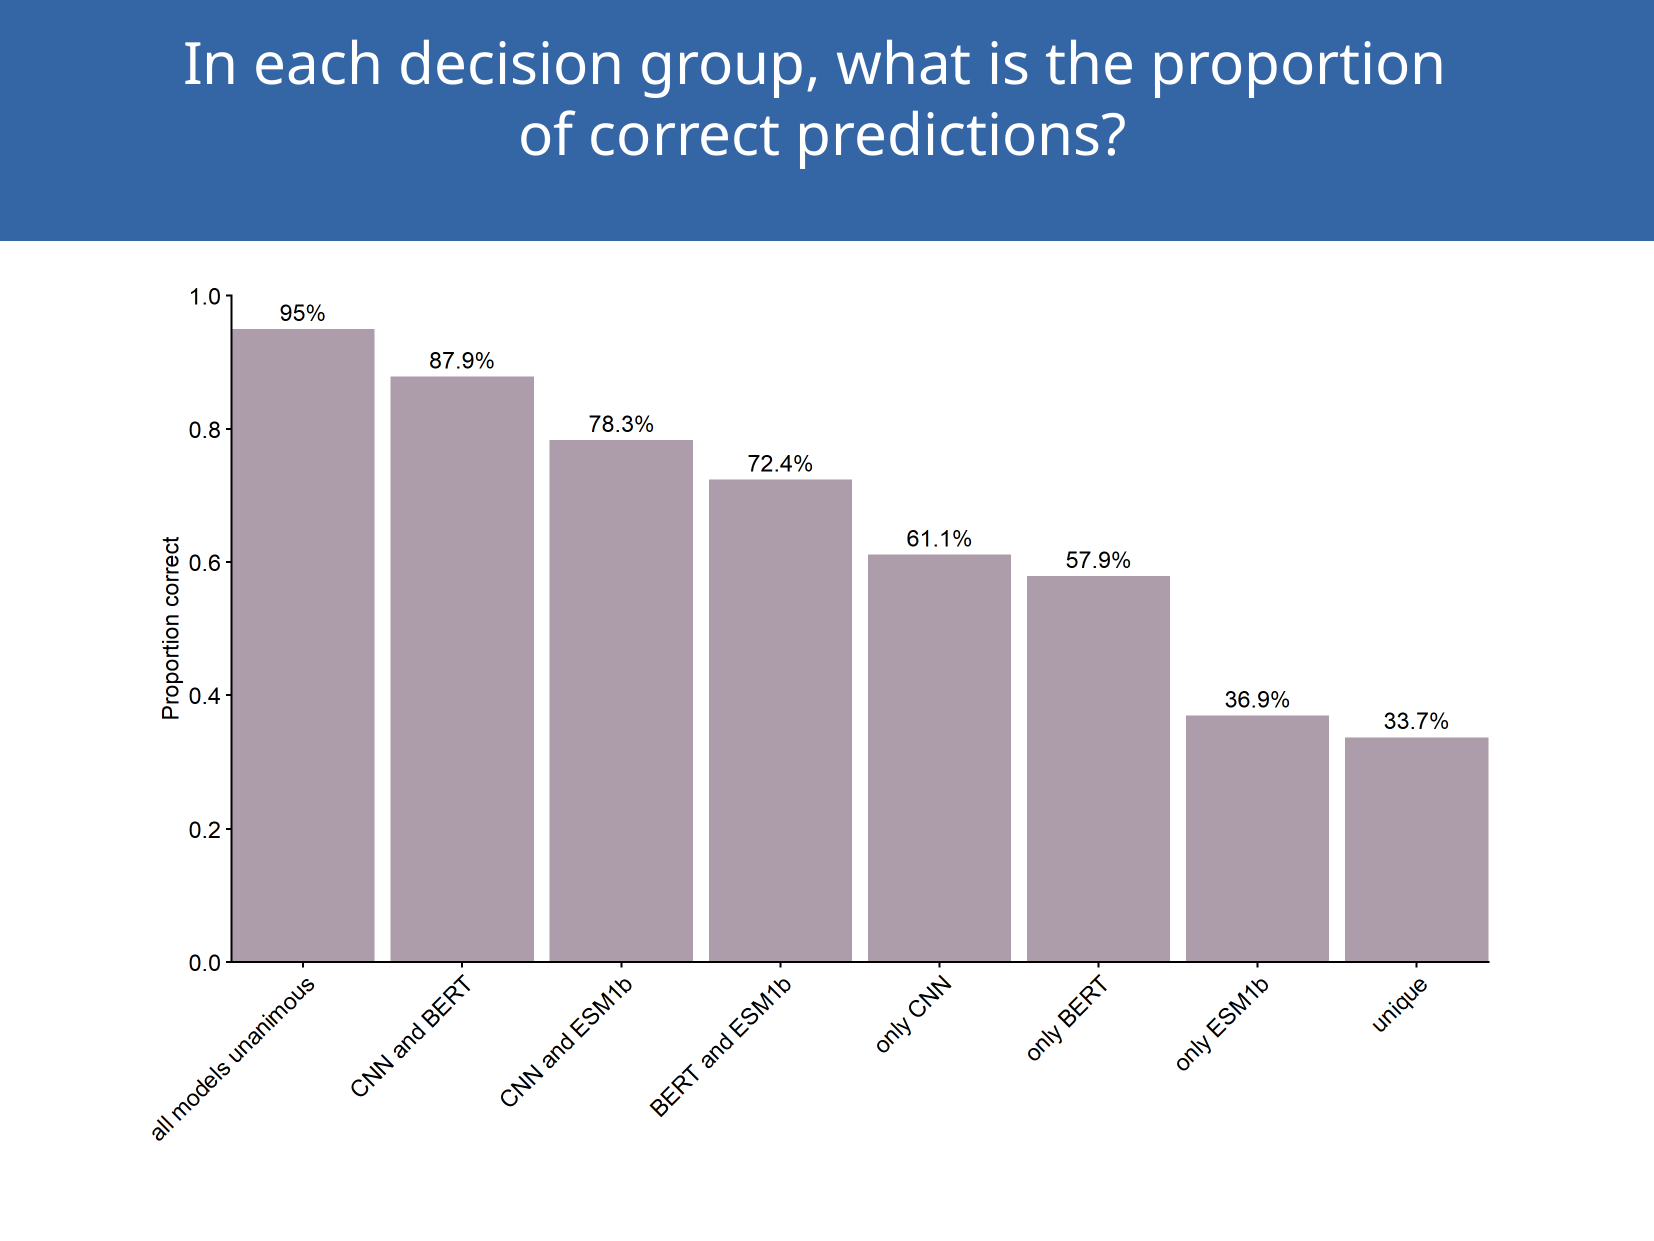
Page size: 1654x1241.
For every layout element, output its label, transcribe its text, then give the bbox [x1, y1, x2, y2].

text_box [0, 0, 1654, 241]
picture [150, 284, 1500, 1185]
text_box In each decision group, what is the proportion of correct predictions? [147, 19, 1498, 356]
